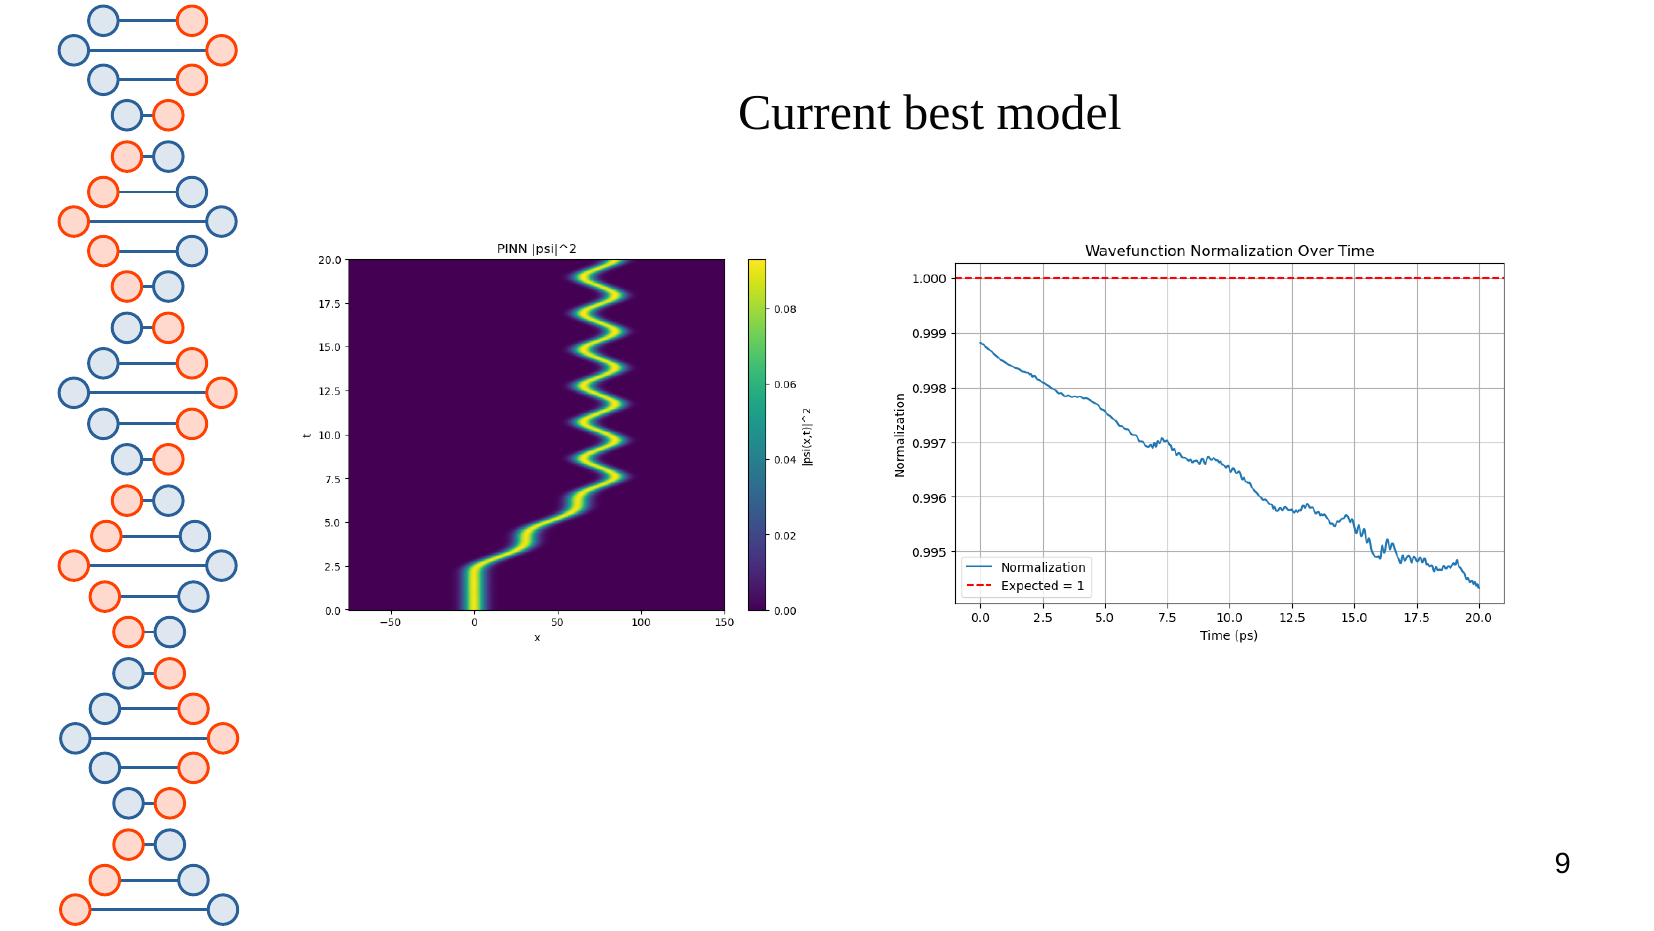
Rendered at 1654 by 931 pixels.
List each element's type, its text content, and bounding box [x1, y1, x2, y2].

picture [885, 236, 1512, 650]
title Current best model [265, 35, 1595, 189]
picture [295, 236, 819, 650]
